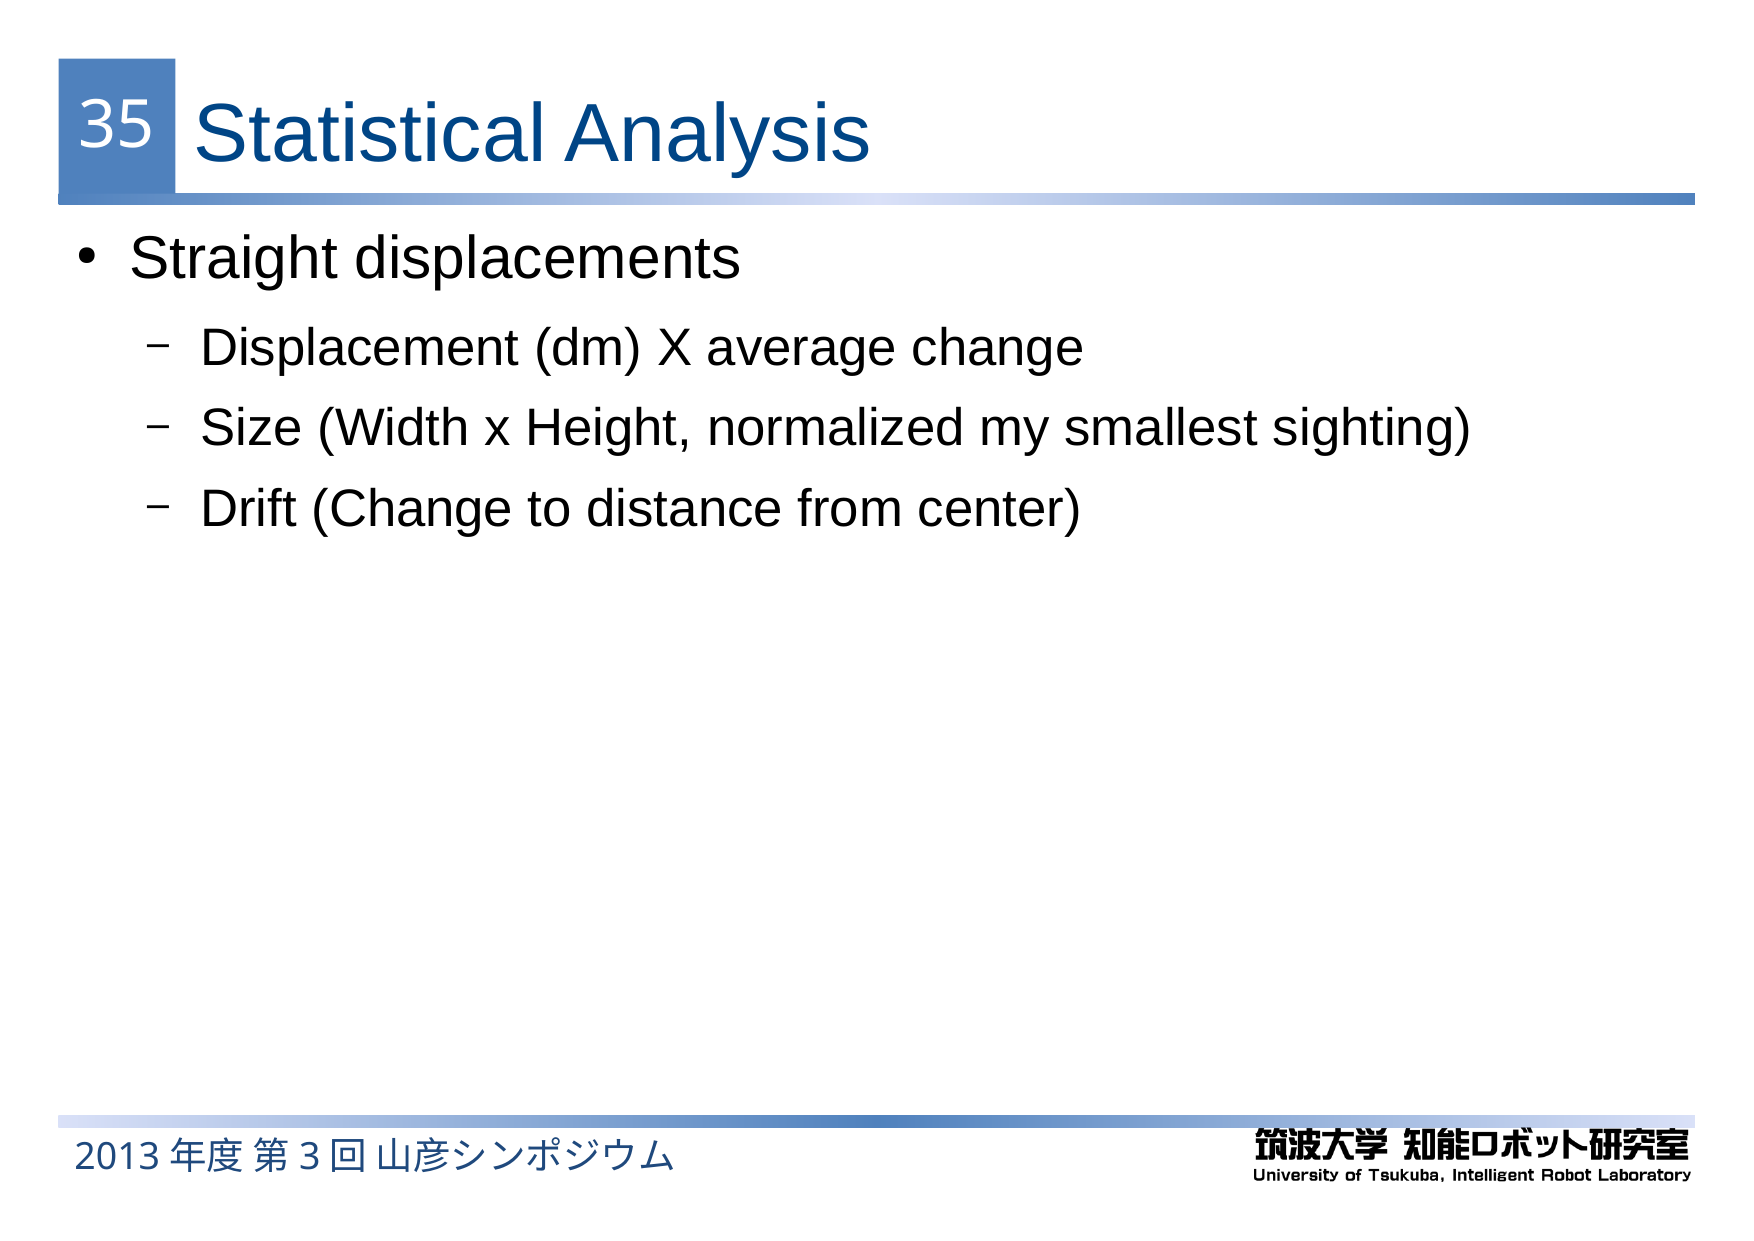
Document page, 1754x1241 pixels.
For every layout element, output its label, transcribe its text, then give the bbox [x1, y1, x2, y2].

picture [1252, 1127, 1691, 1182]
title Statistical Analysis [193, 61, 1651, 205]
list Straight displacements Displacement (dm) X average change Size (Width x Height, normalized my smallest sighting) Drift (Change to distance from center) [58, 223, 1696, 1109]
